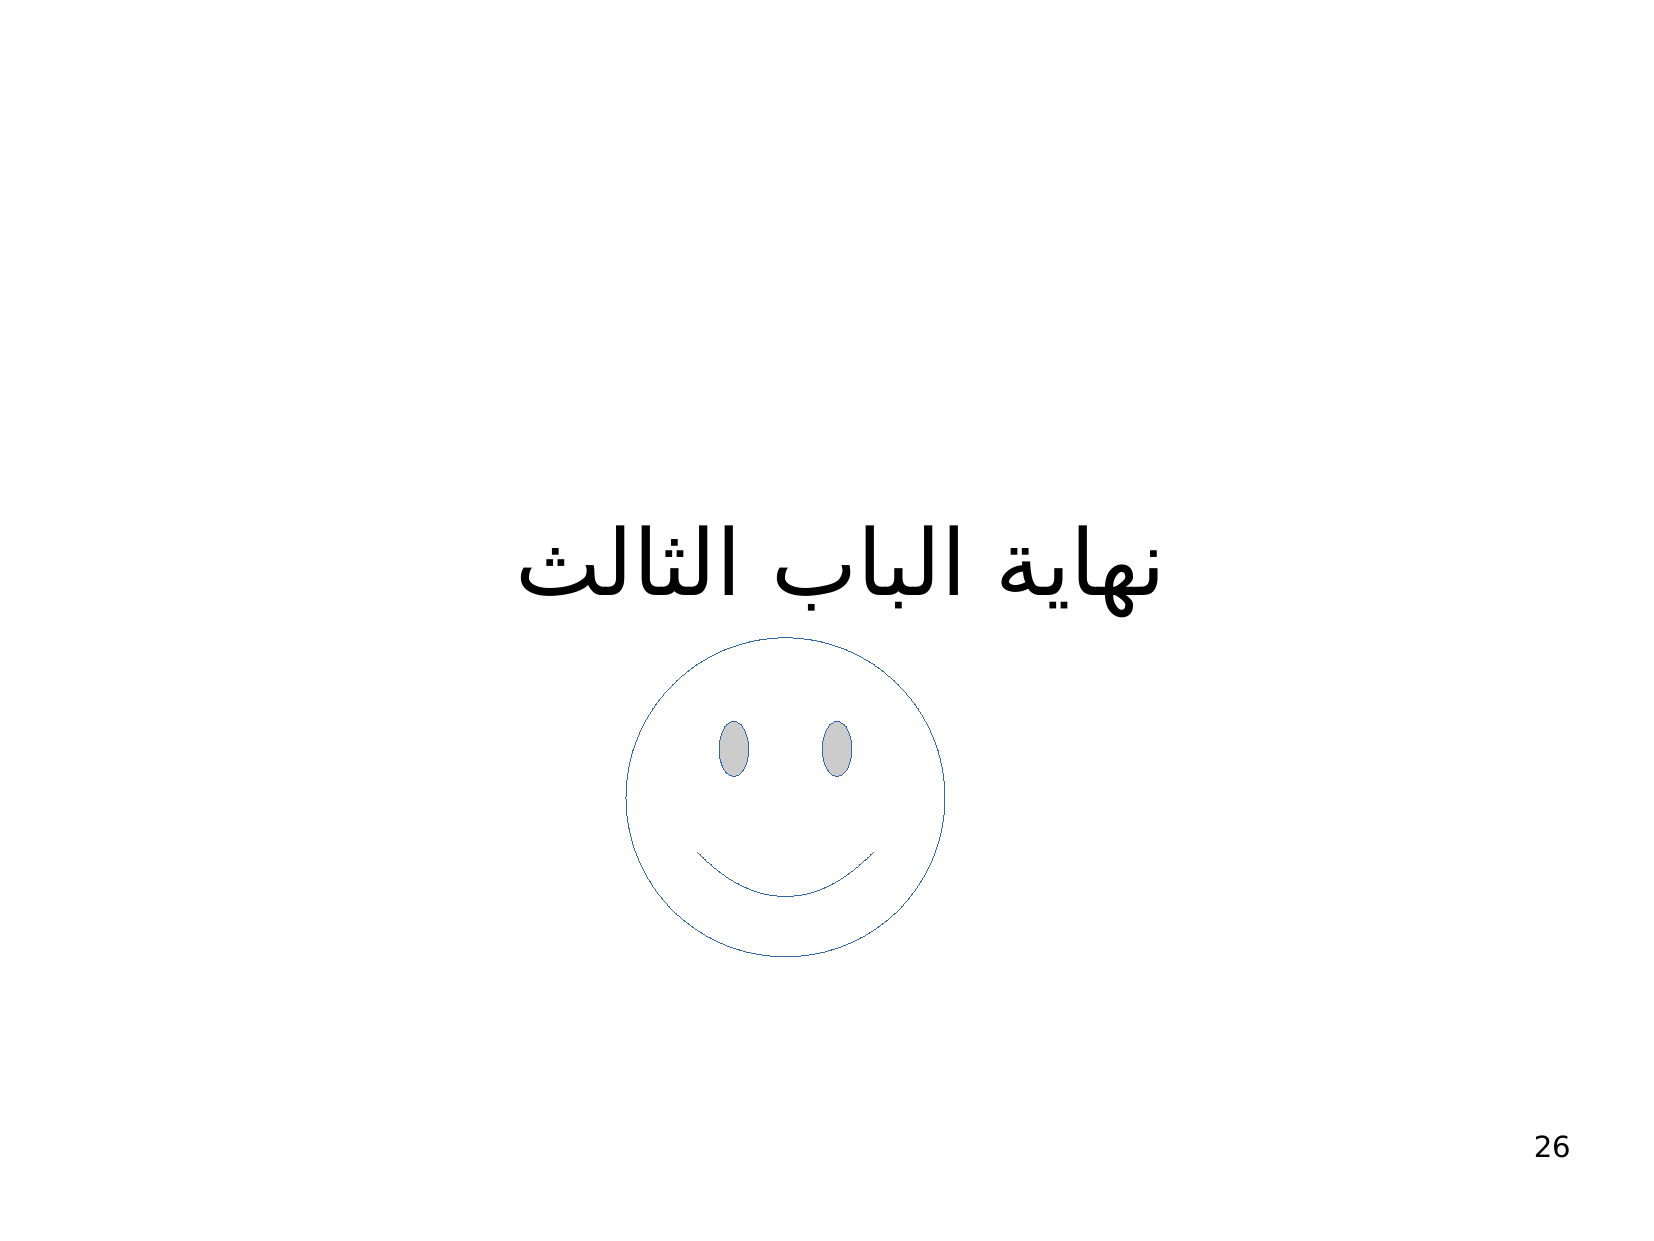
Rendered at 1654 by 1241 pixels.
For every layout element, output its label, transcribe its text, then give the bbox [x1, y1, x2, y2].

title نهاية الباب الثالث [82, 506, 1571, 728]
text_box [625, 637, 945, 957]
